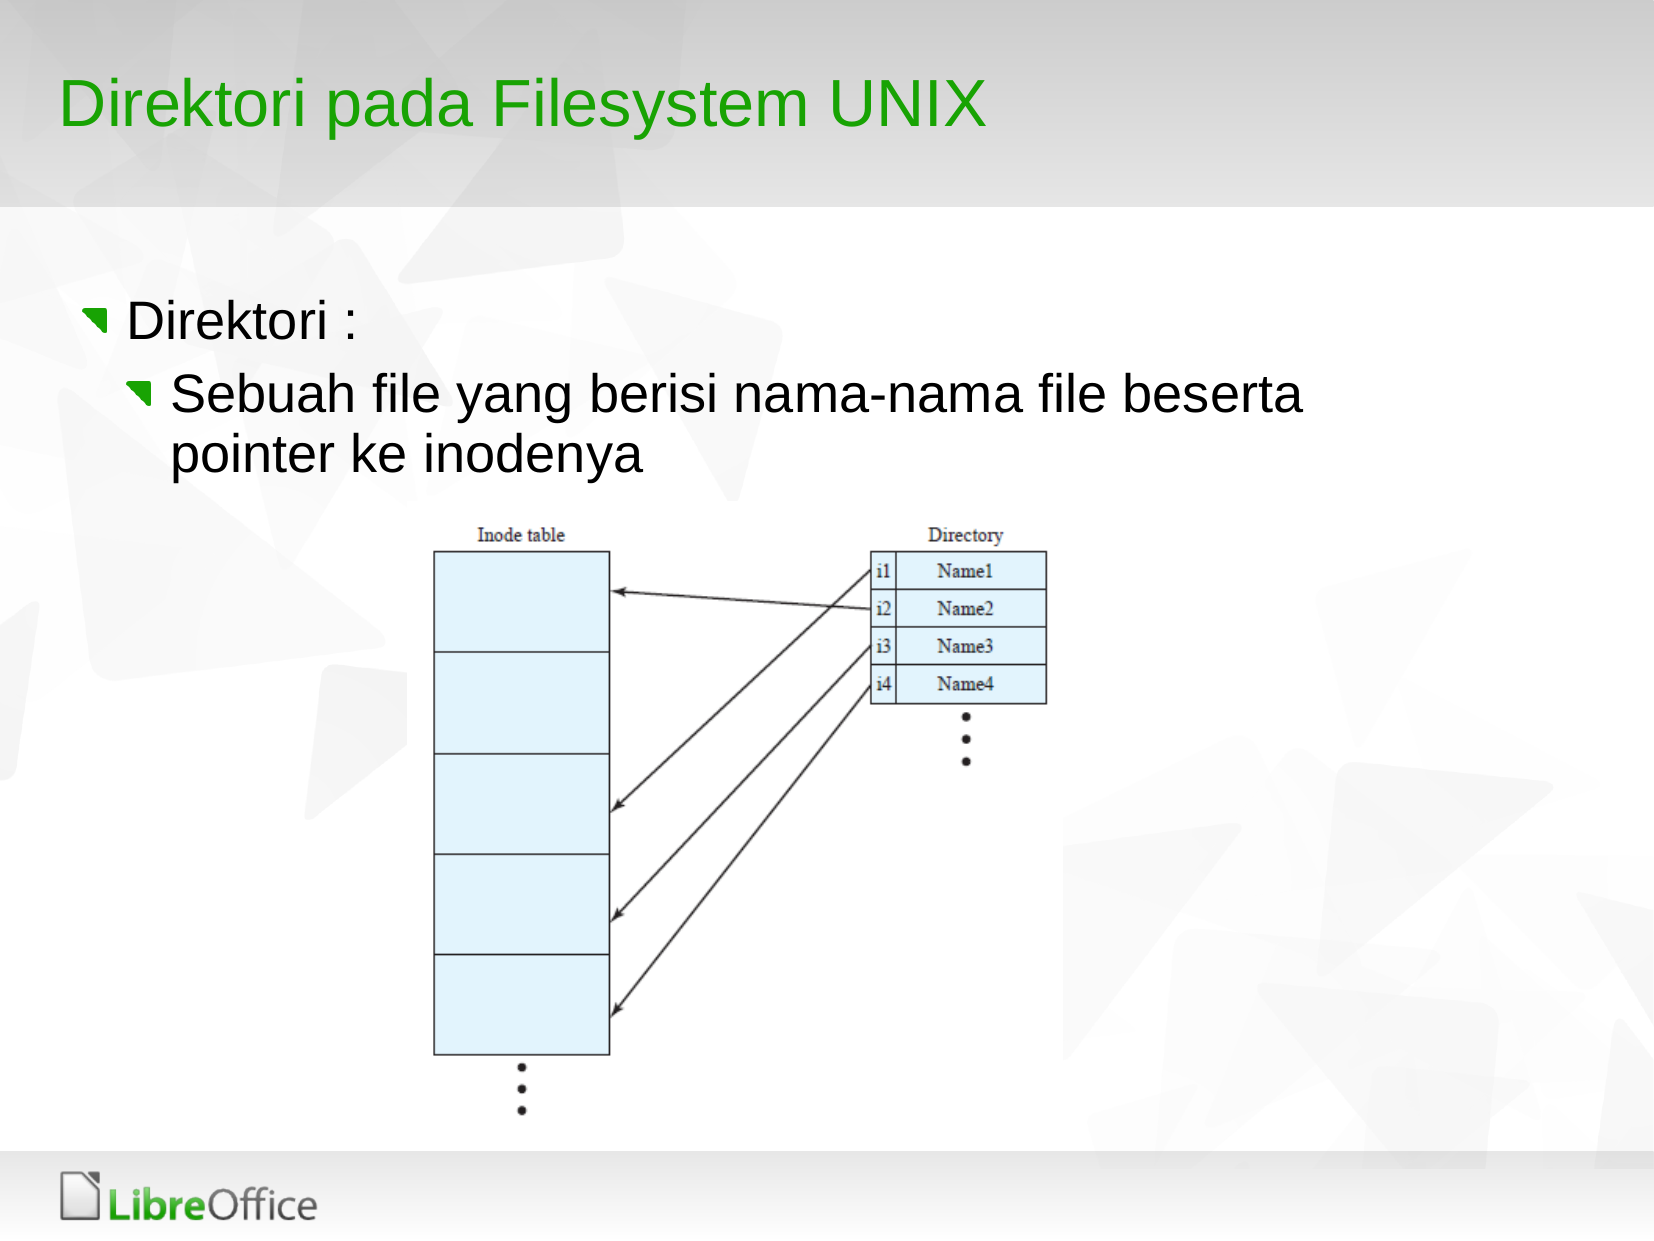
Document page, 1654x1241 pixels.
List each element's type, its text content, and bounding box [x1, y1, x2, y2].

list Direktori : Sebuah file yang berisi nama-nama file beserta pointer ke inodenya [82, 290, 1418, 563]
title Direktori pada Filesystem UNIX [59, 29, 1595, 178]
picture [41, 1152, 337, 1240]
picture [0, 0, 1654, 1169]
